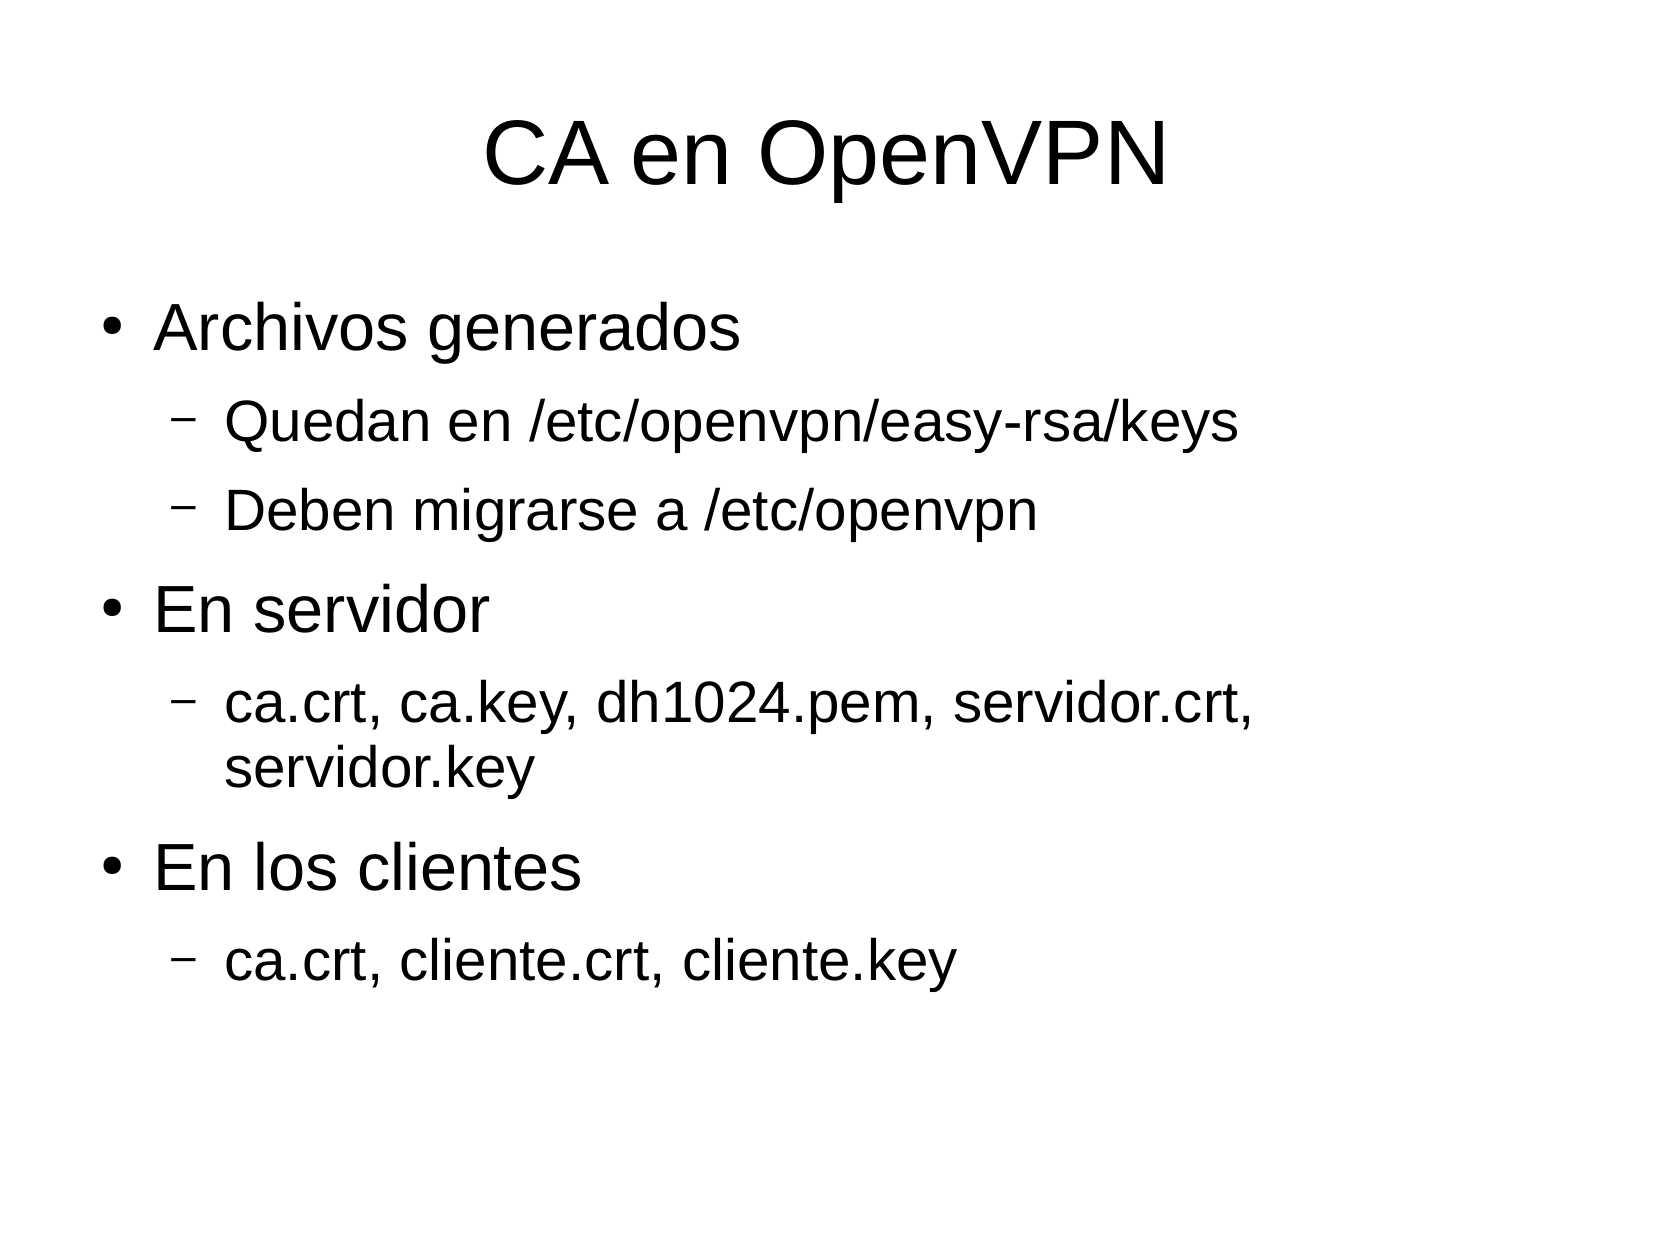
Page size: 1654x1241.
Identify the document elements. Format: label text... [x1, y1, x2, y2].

title CA en OpenVPN [82, 49, 1571, 257]
list Archivos generados Quedan en /etc/openvpn/easy-rsa/keys Deben migrarse a /etc/openvpn En servidor ca.crt, ca.key, dh1024.pem, servidor.crt, servidor.key En los clientes ca.crt, cliente.crt, cliente.key [82, 290, 1571, 1010]
